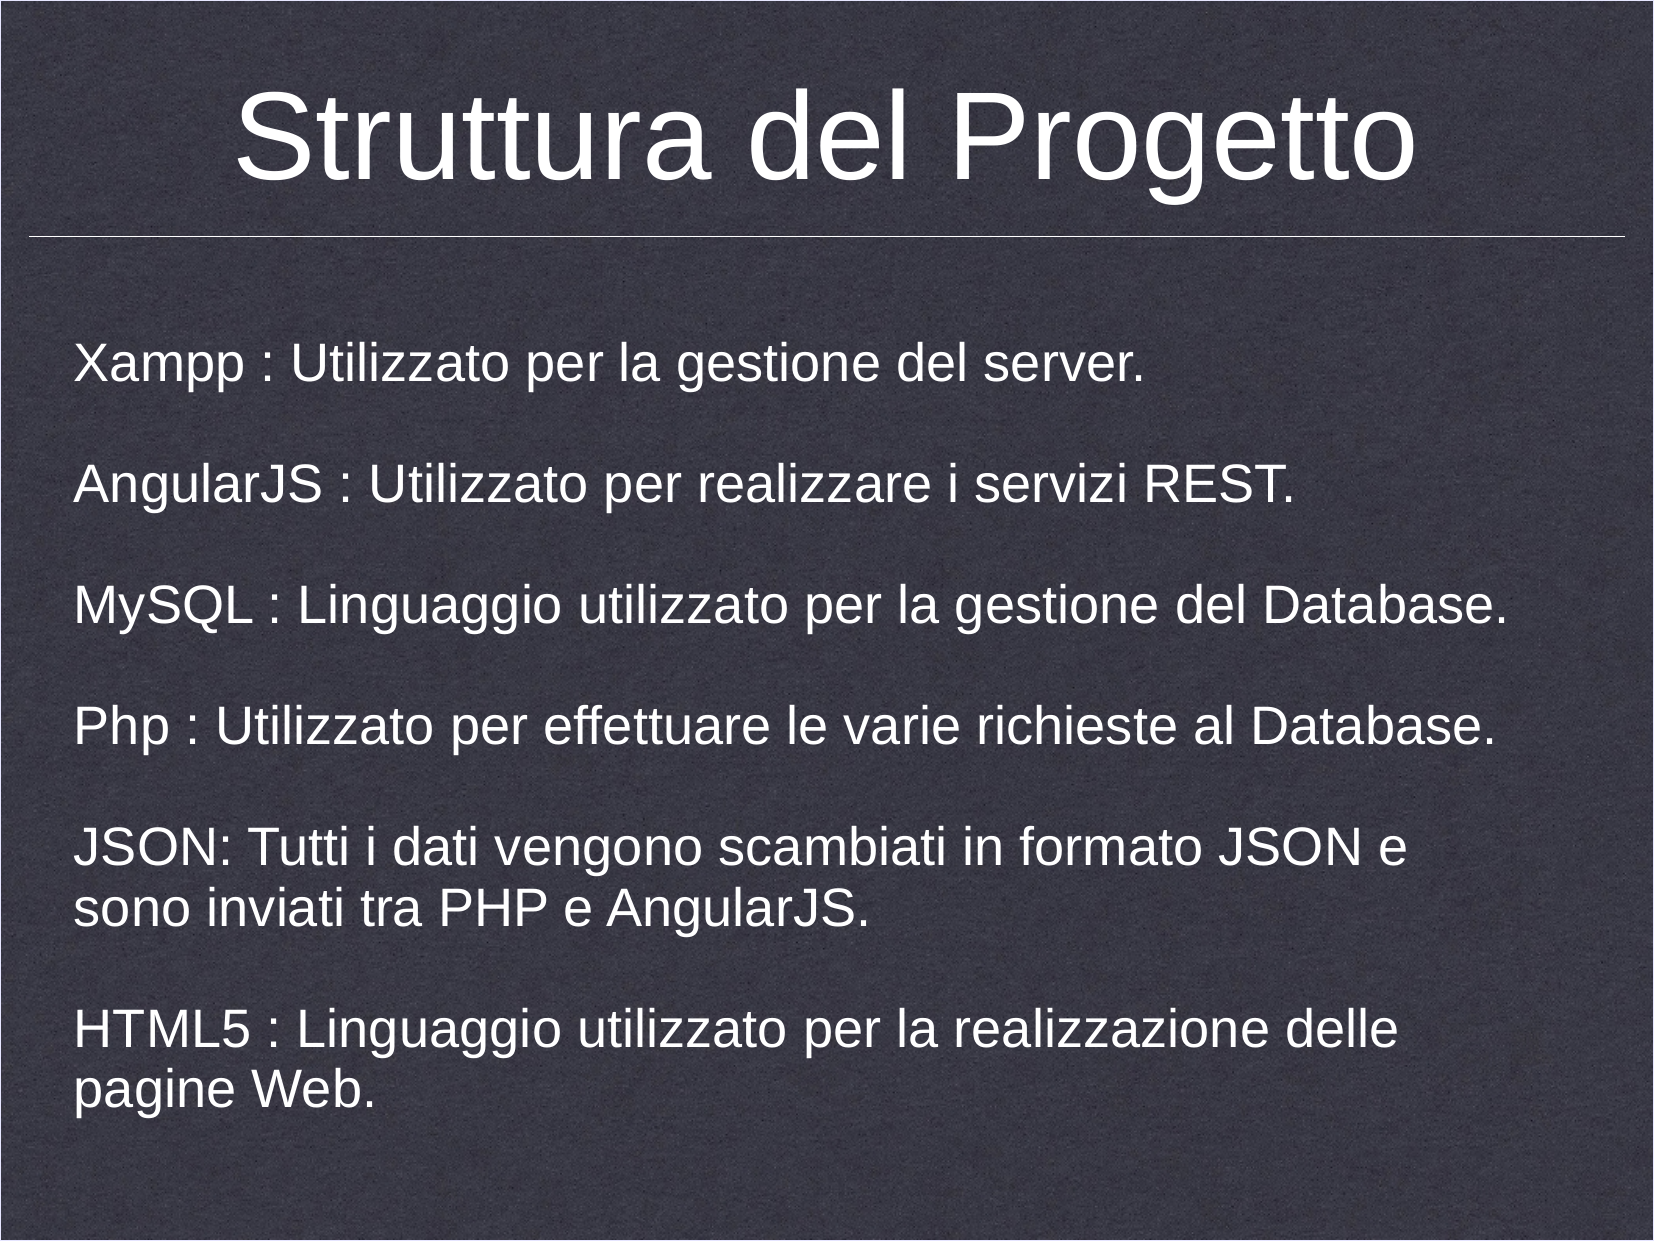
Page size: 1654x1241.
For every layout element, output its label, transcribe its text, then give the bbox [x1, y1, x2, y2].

text_box Xampp : Utilizzato per la gestione del server. AngularJS : Utilizzato per realizzare i servizi REST. MySQL : Linguaggio utilizzato per la gestione del Database. Php : Utilizzato per effettuare le varie richieste al Database. JSON: Tutti i dati vengono scambiati in formato JSON e sono inviati tra PHP e AngularJS. HTML5 : Linguaggio utilizzato per la realizzazione delle pagine Web. [59, 324, 1536, 1127]
text_box Struttura del Progetto [147, 59, 1506, 214]
text_box [0, 0, 1654, 1241]
